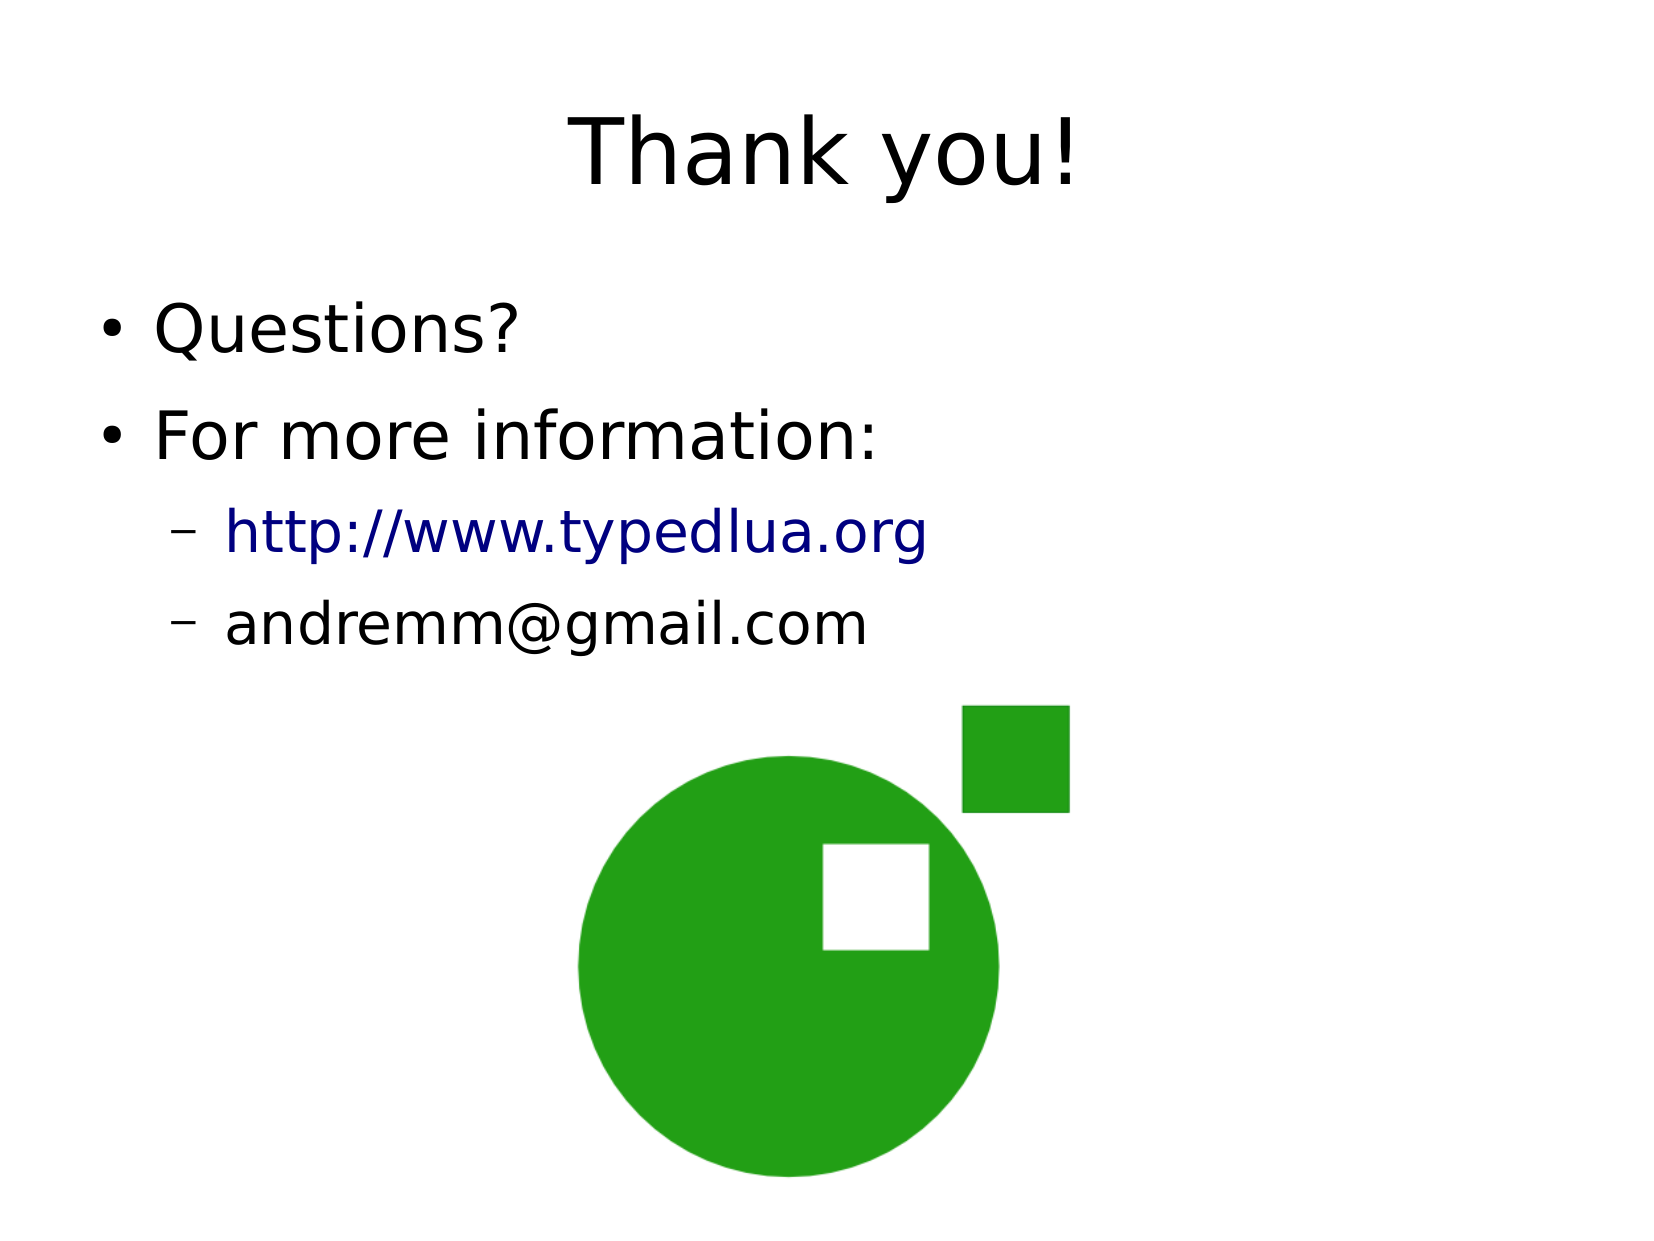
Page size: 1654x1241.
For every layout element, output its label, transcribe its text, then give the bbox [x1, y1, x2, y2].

title Thank you! [82, 49, 1571, 257]
picture [566, 698, 1082, 1185]
list Questions? For more information: http://www.typedlua.org andremm@gmail.com [82, 290, 1571, 1109]
